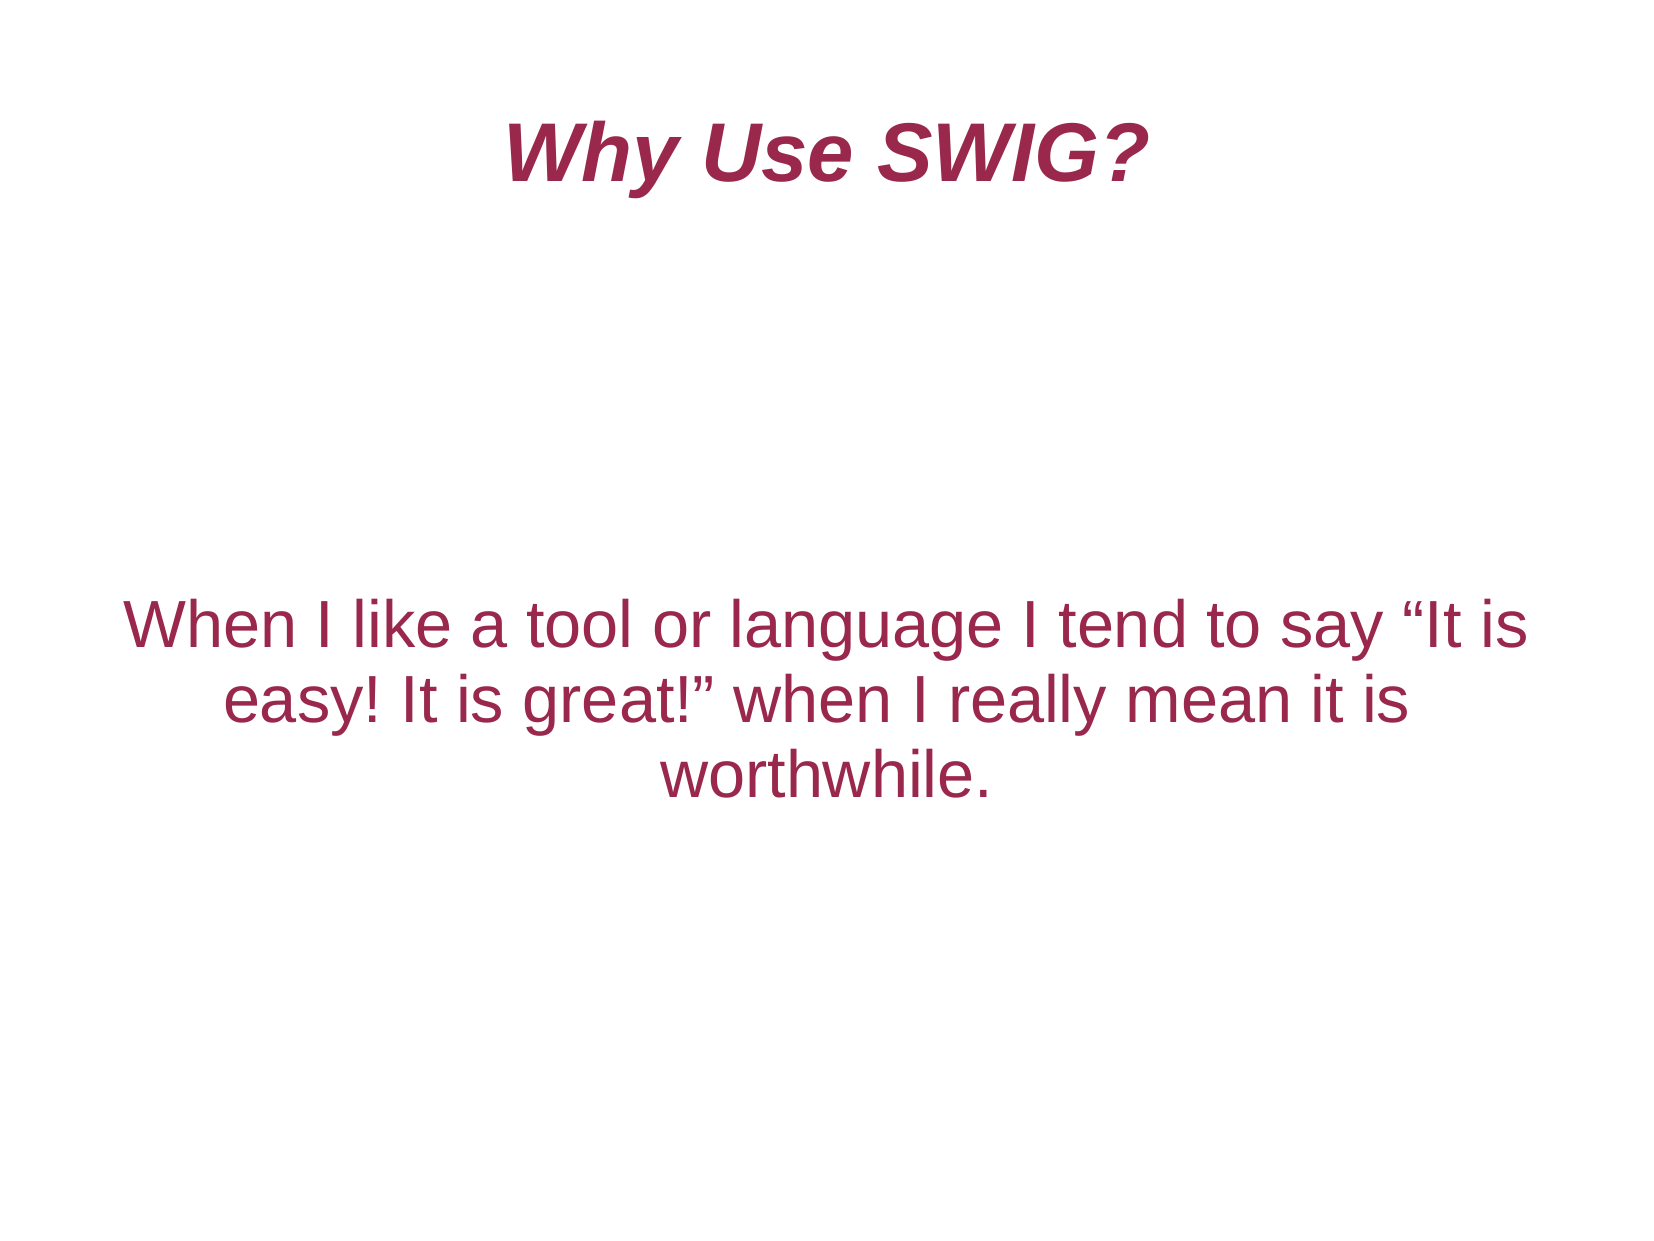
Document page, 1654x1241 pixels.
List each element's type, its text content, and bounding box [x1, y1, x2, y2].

subtitle When I like a tool or language I tend to say “It is easy! It is great!” when I really mean it is worthwhile. [82, 290, 1571, 1109]
title Why Use SWIG? [82, 49, 1571, 257]
